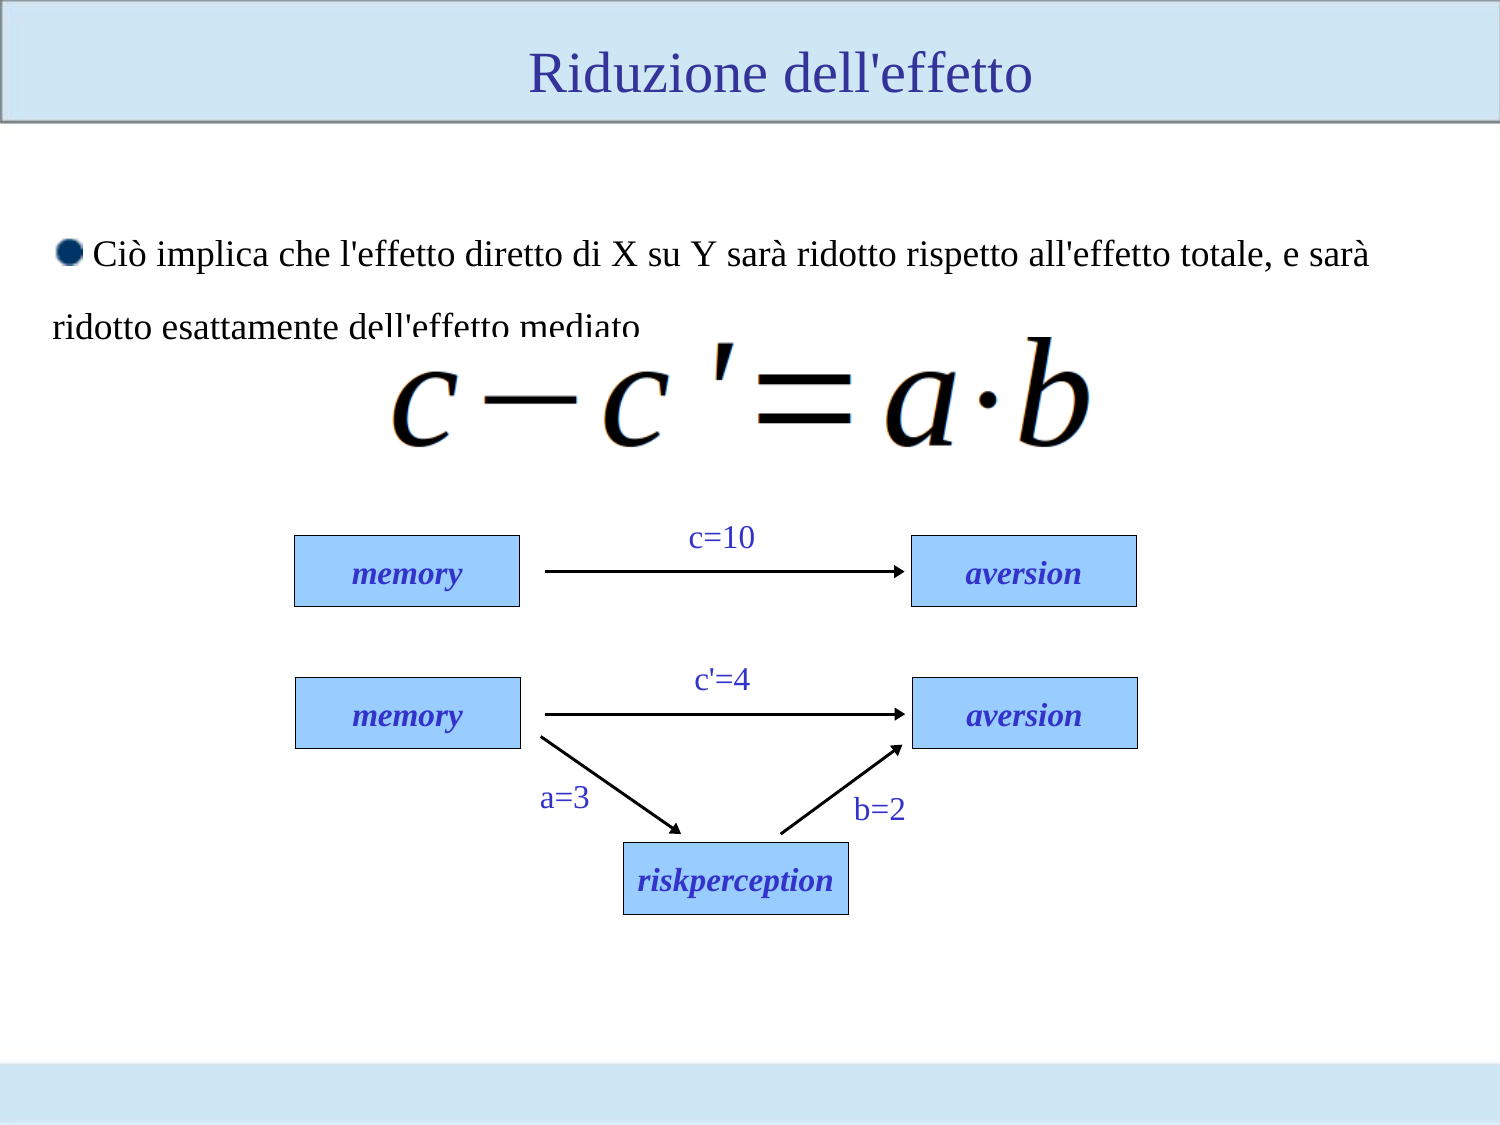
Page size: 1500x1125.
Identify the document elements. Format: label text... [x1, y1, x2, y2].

text_box memory [294, 535, 520, 607]
text_box memory [295, 677, 521, 749]
text_box c'=4 [625, 649, 820, 757]
text_box a=3 [468, 768, 662, 875]
text_box c=10 [625, 507, 819, 615]
text_box aversion [912, 677, 1138, 749]
text_box aversion [911, 535, 1137, 607]
text_box b=2 [783, 779, 977, 887]
text_box Ciò implica che l'effetto diretto di X su Y sarà ridotto rispetto all'effetto totale, e sarà ridotto esattamente dell'effetto mediato [37, 187, 1463, 355]
picture [0, 0, 1500, 1125]
text_box riskperception [623, 842, 849, 915]
title Riduzione dell'effetto [249, 21, 1313, 117]
